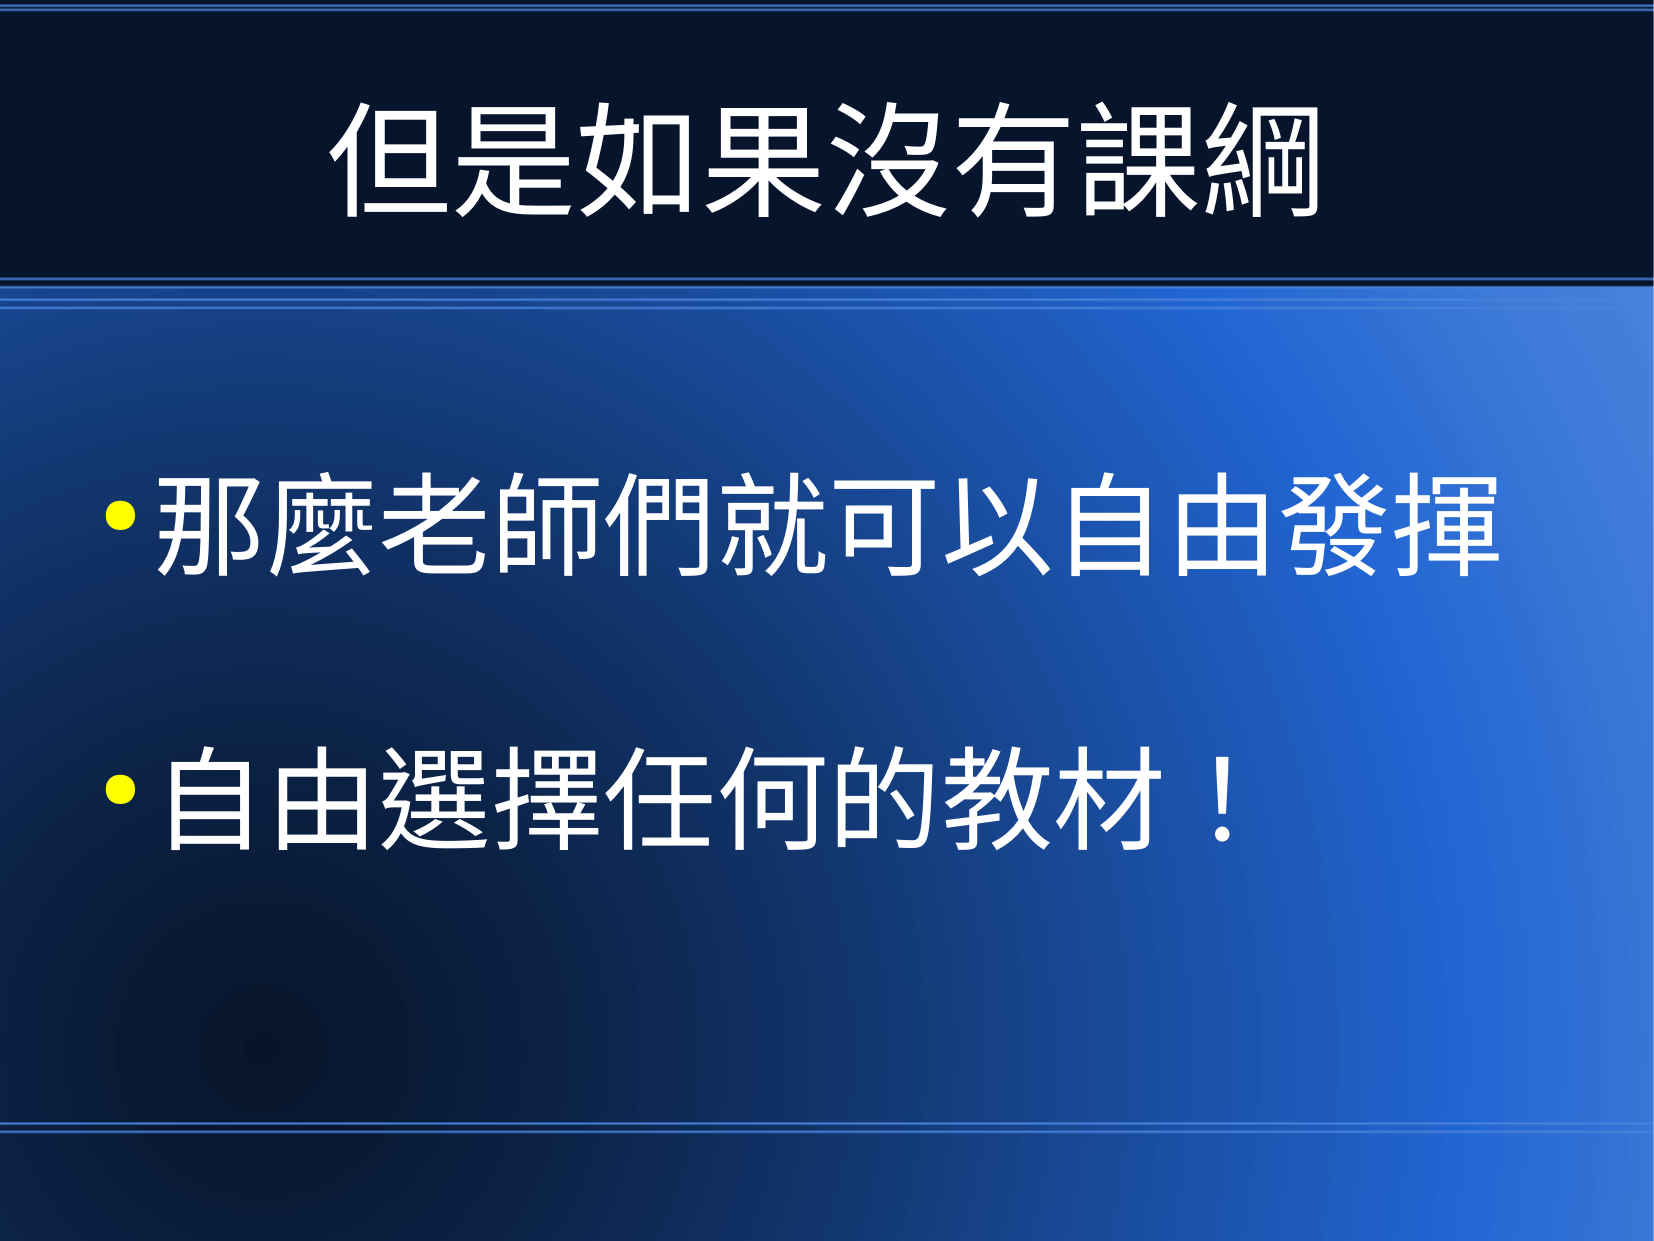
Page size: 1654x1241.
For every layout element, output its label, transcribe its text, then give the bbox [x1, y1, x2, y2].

title 但是如果沒有課綱 [82, 49, 1571, 257]
list 那麼老師們就可以自由發揮 自由選擇任何的教材！ [82, 355, 1571, 1241]
picture [0, 0, 1654, 1241]
